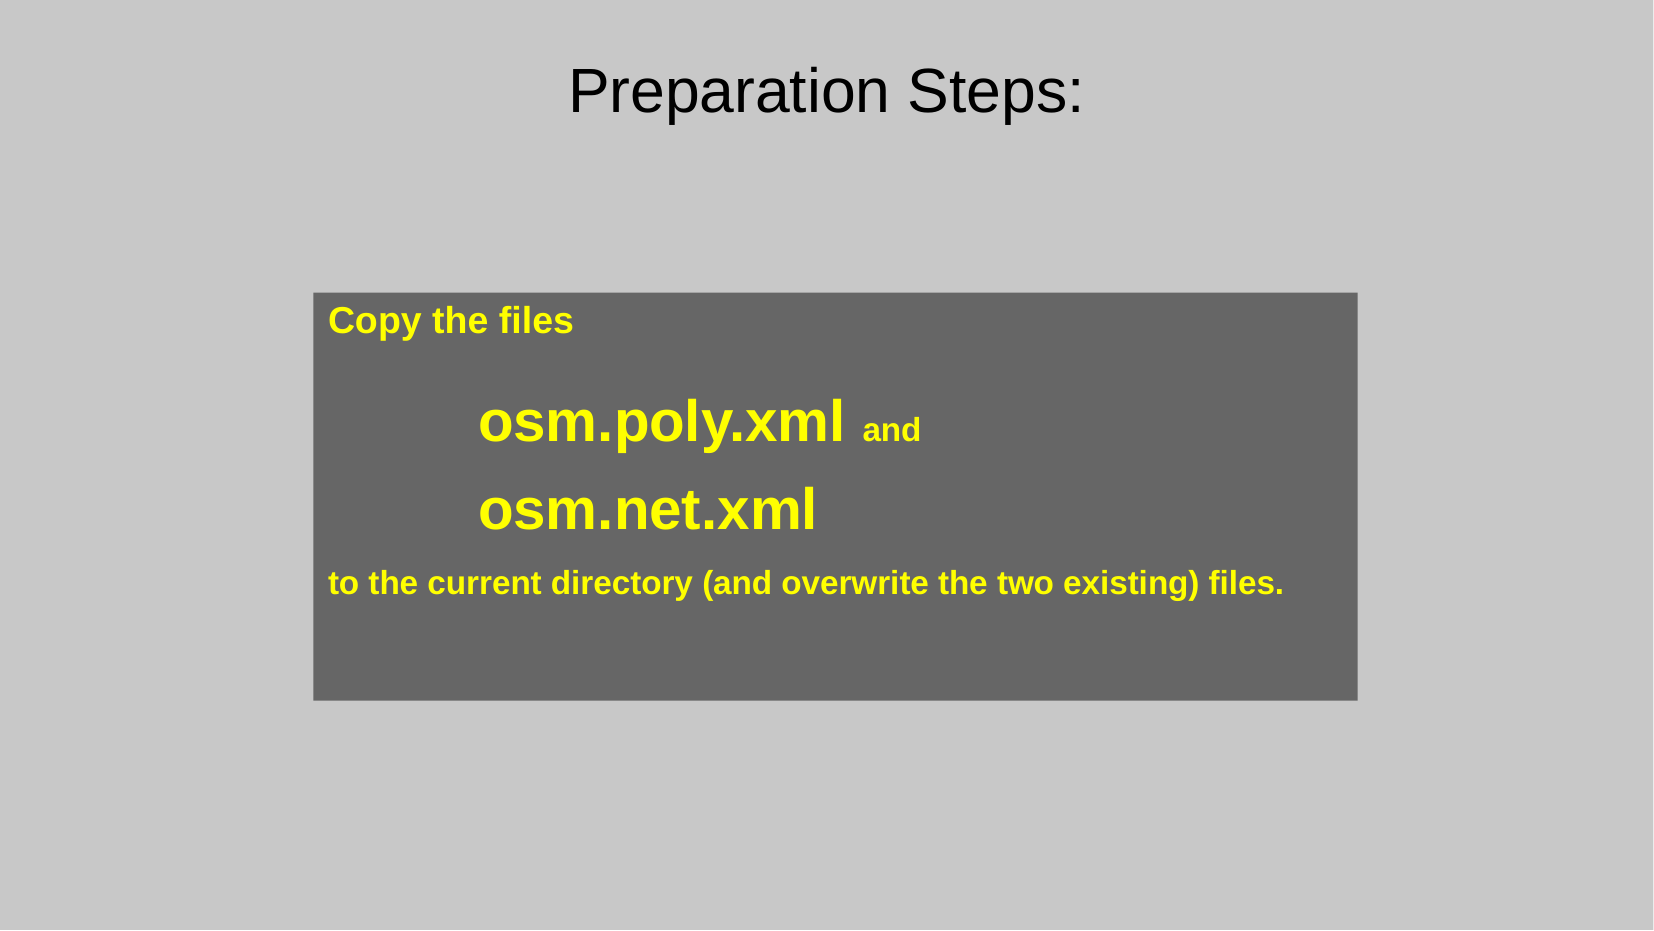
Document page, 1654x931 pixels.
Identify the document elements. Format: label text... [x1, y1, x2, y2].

title Preparation Steps: [82, 37, 1571, 146]
text_box Copy the files osm.poly.xml and osm.net.xml to the current directory (and overwrite the two existing) files. [313, 292, 1358, 701]
